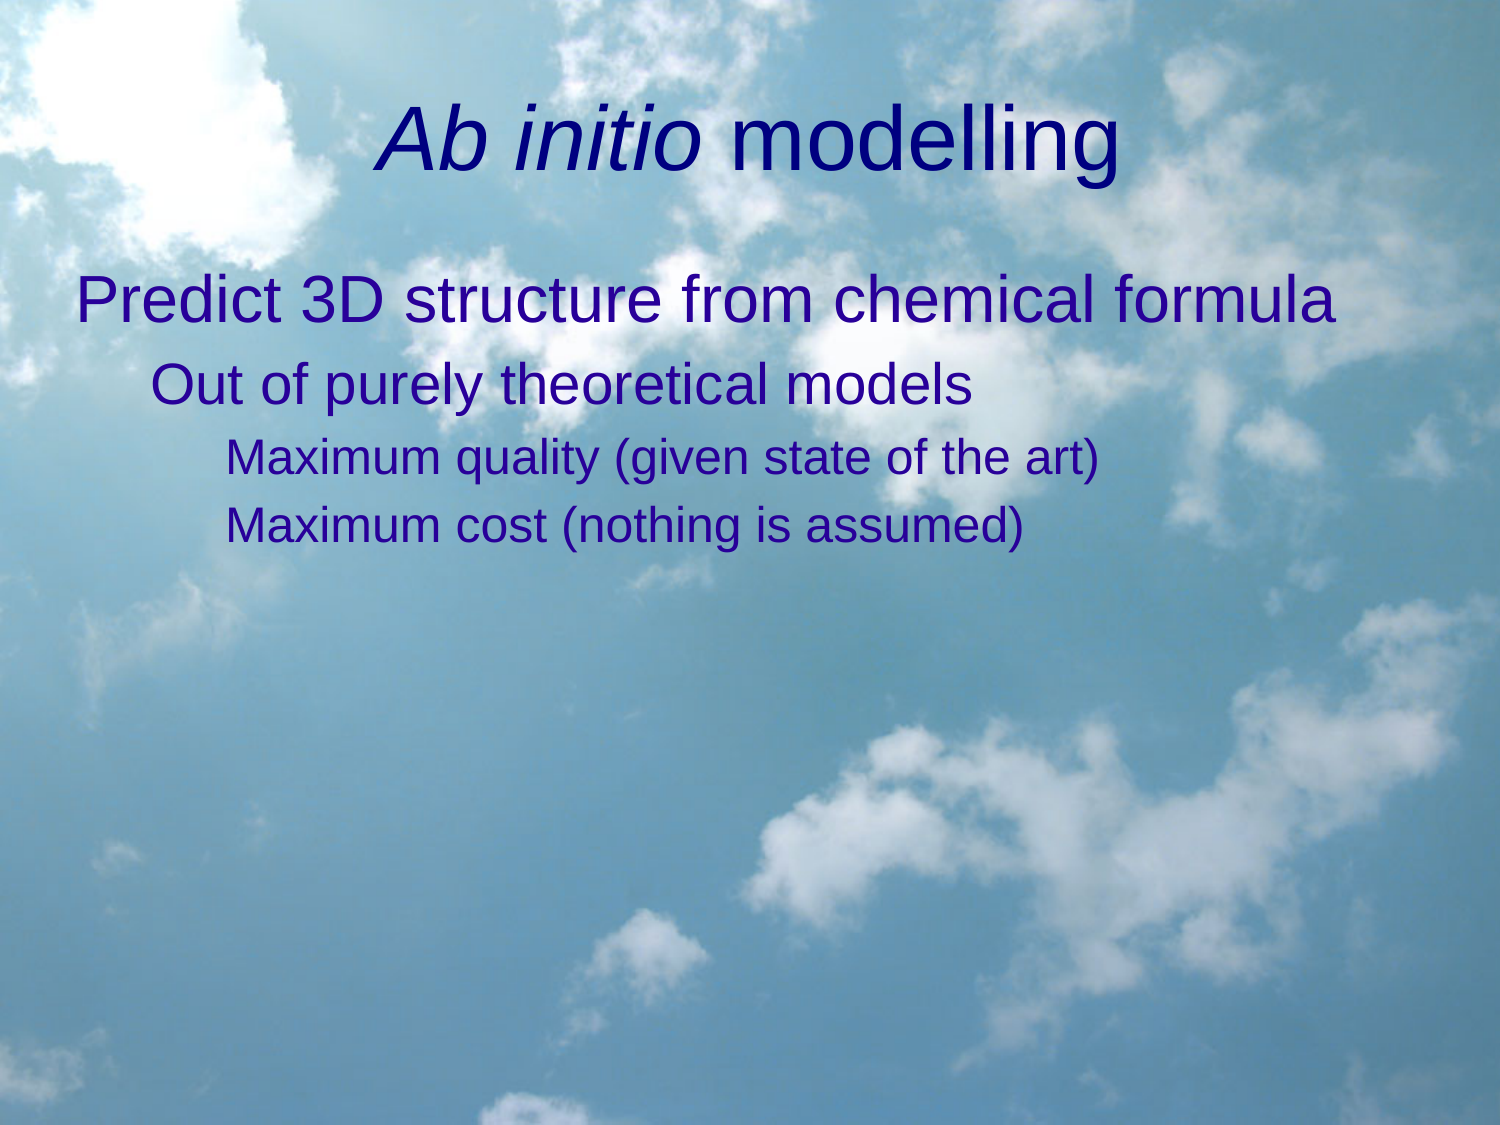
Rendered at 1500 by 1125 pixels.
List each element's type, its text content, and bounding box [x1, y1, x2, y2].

title Ab initio modelling [75, 52, 1426, 226]
picture [0, 0, 1500, 1125]
list Predict 3D structure from chemical formula Out of purely theoretical models Maximum quality (given state of the art) Maximum cost (nothing is assumed) [75, 262, 1426, 863]
